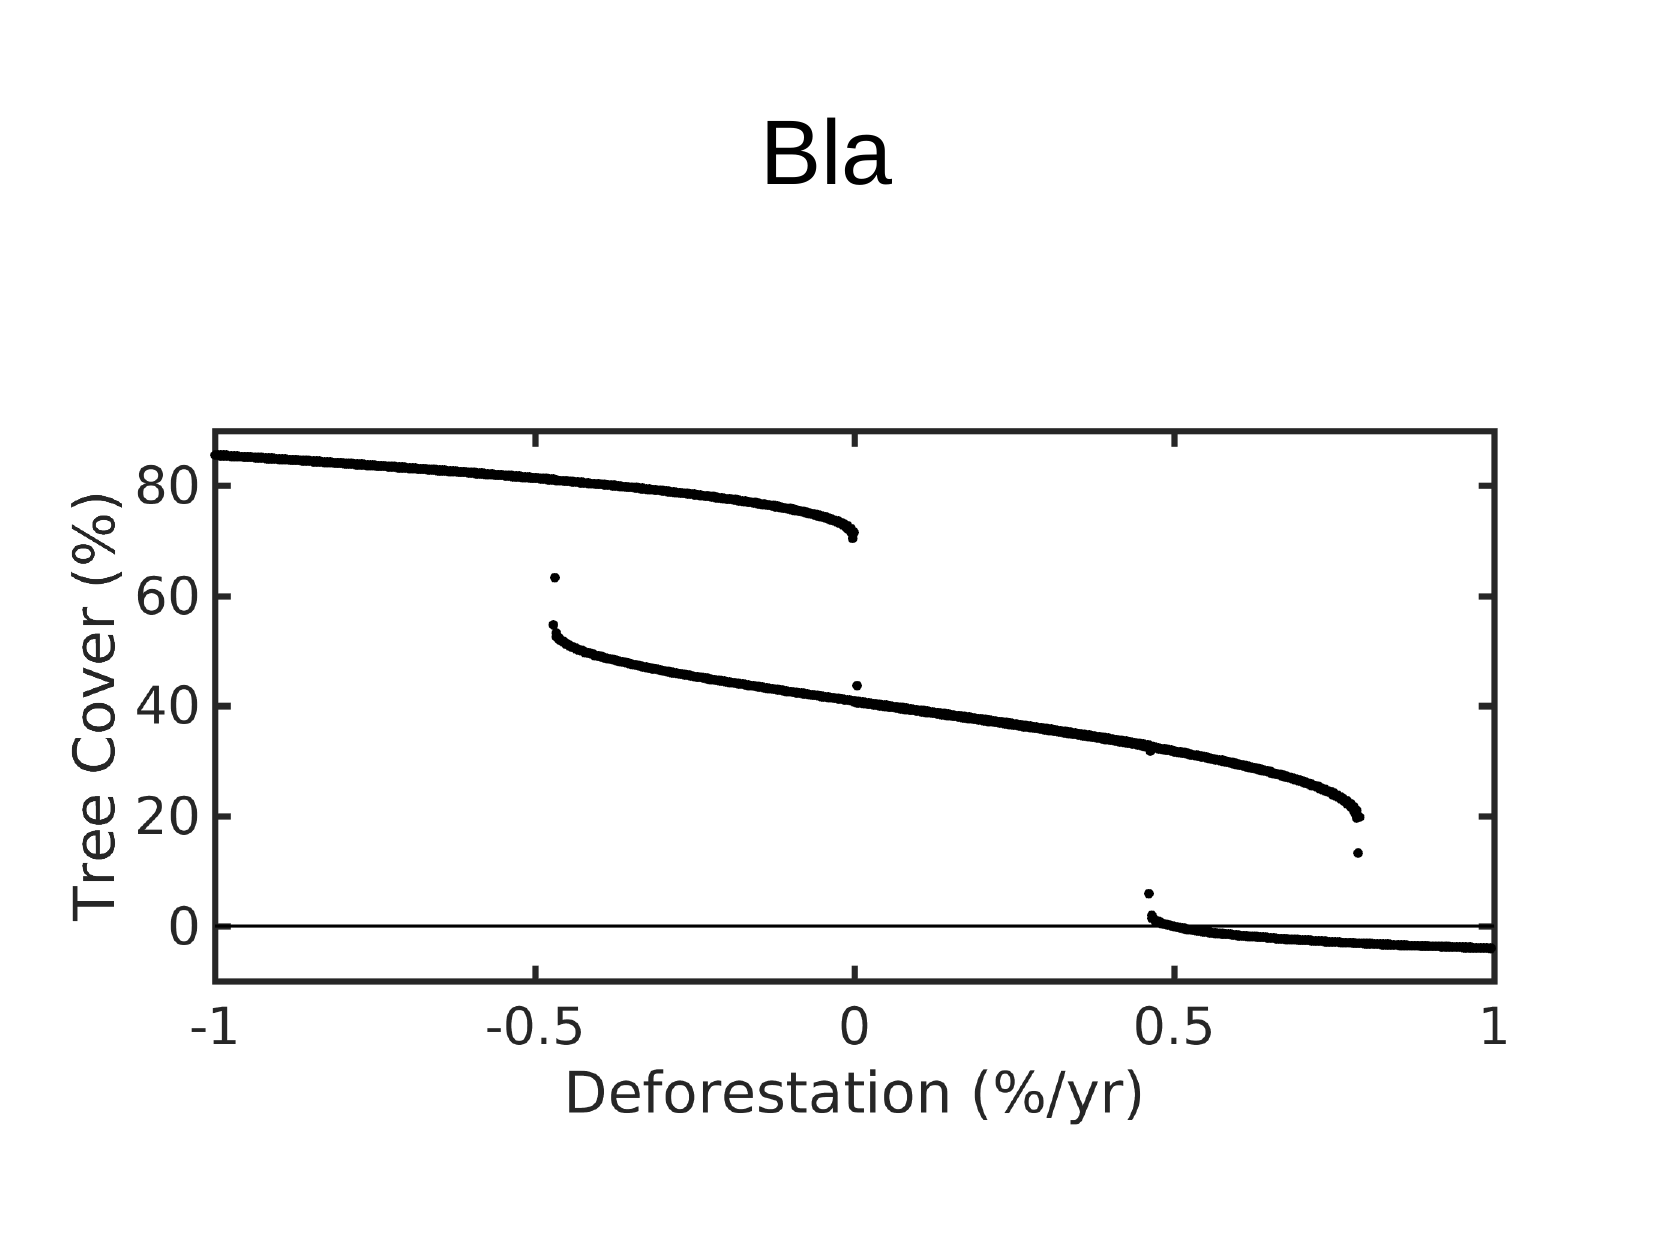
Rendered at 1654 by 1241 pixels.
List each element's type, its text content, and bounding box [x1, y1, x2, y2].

title Bla [82, 49, 1571, 257]
picture [0, 374, 1650, 1125]
